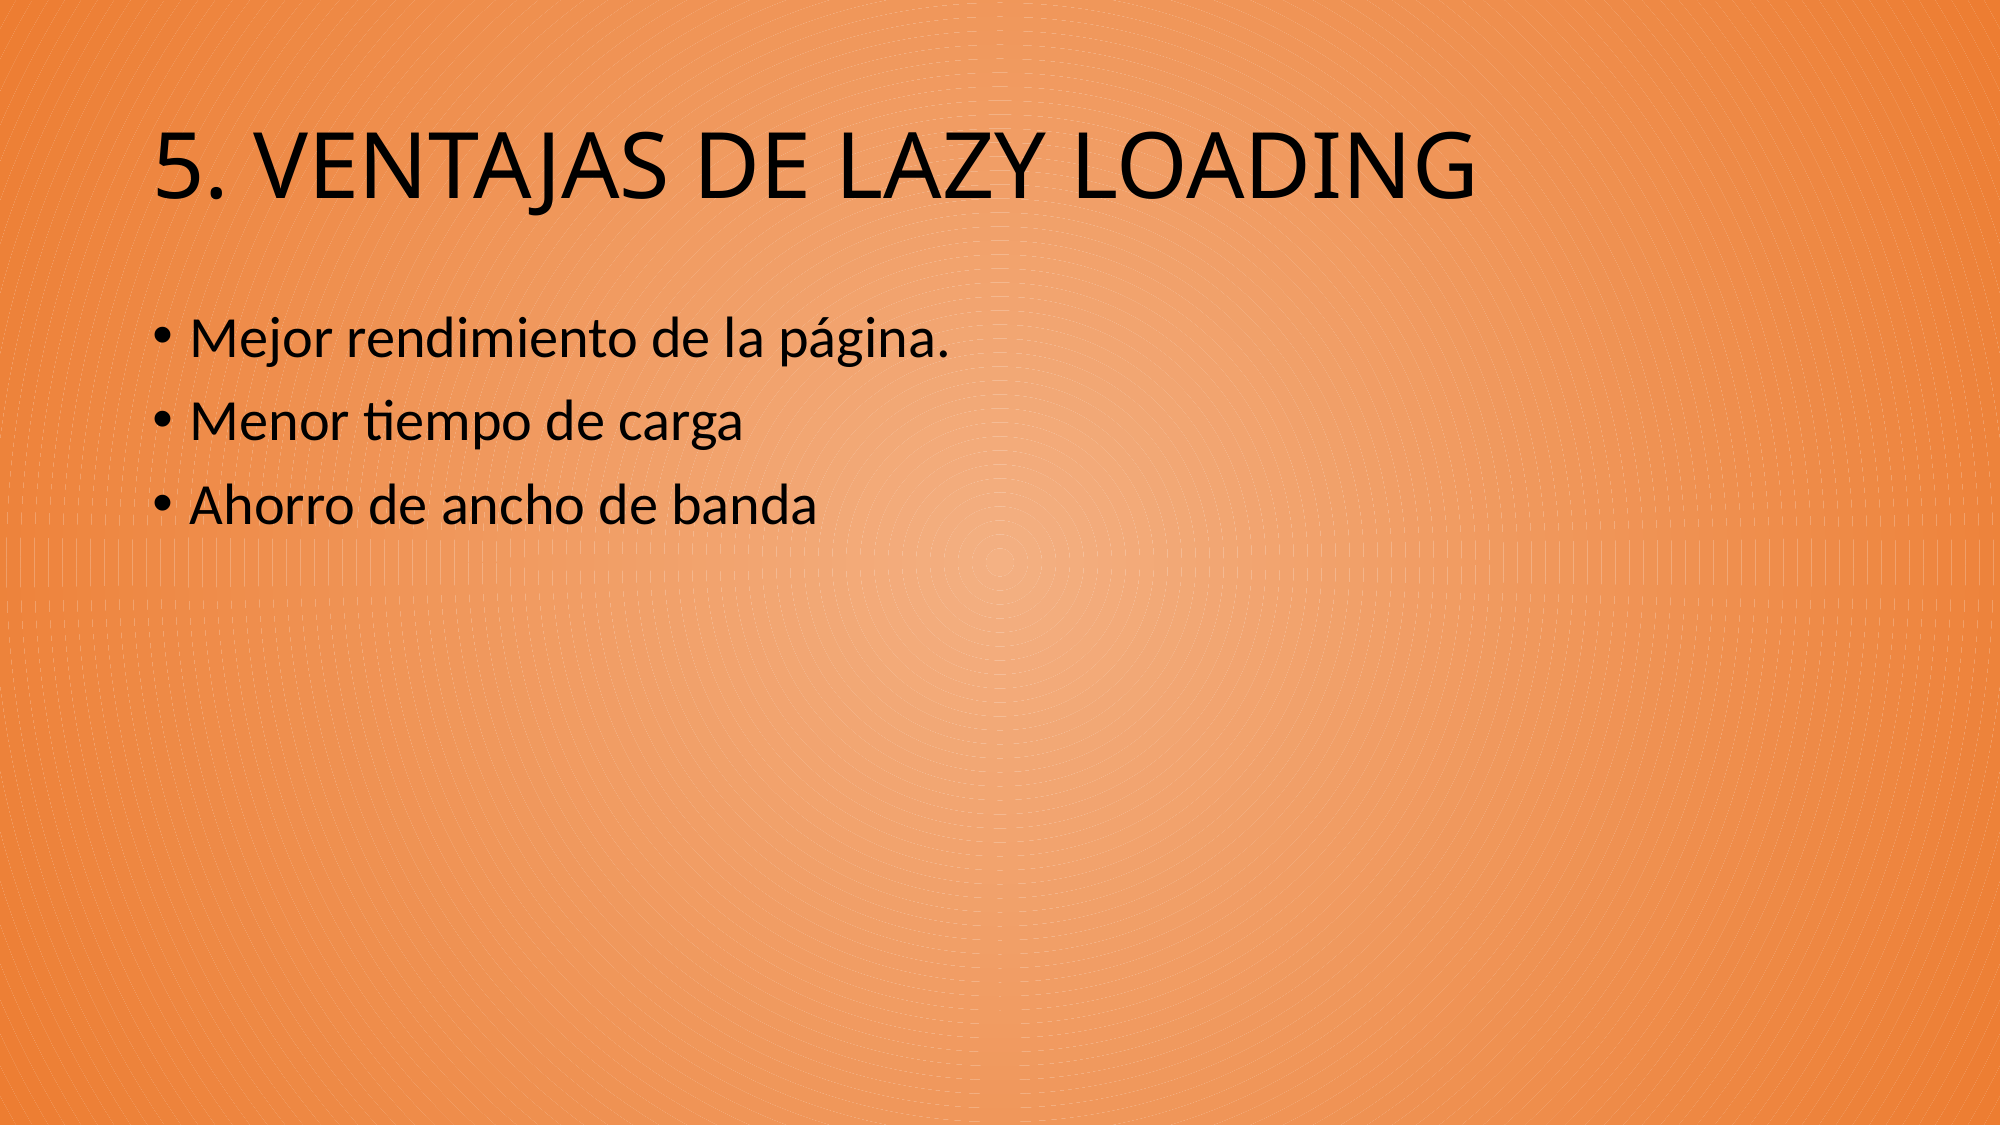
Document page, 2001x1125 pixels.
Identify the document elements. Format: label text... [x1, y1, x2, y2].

title 5. VENTAJAS DE LAZY LOADING [137, 59, 1863, 278]
list Mejor rendimiento de la página. Menor tiempo de carga Ahorro de ancho de banda [137, 299, 1863, 1014]
